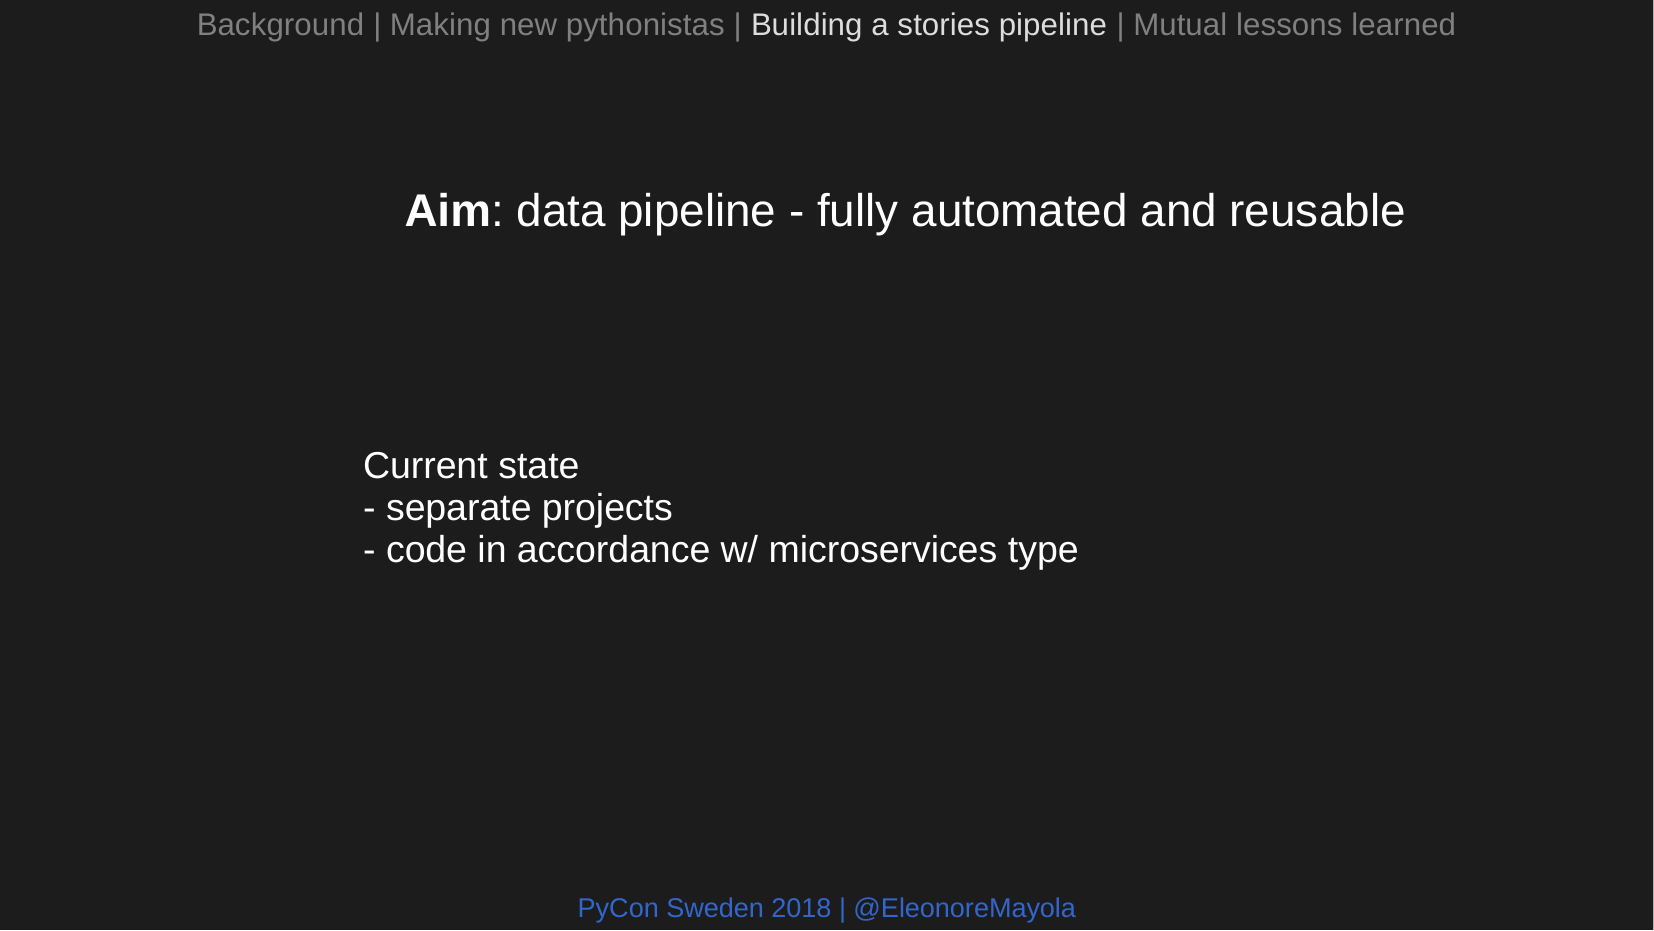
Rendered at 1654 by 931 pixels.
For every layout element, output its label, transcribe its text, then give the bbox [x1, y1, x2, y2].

text_box PyCon Sweden 2018 | @EleonoreMayola [460, 885, 1193, 931]
text_box Aim: data pipeline - fully automated and reusable [389, 177, 1430, 296]
text_box Current state - separate projects - code in accordance w/ microservices type [348, 437, 1483, 578]
text_box Background | Making new pythonistas | Building a stories pipeline | Mutual lessons learned [0, 0, 1654, 57]
